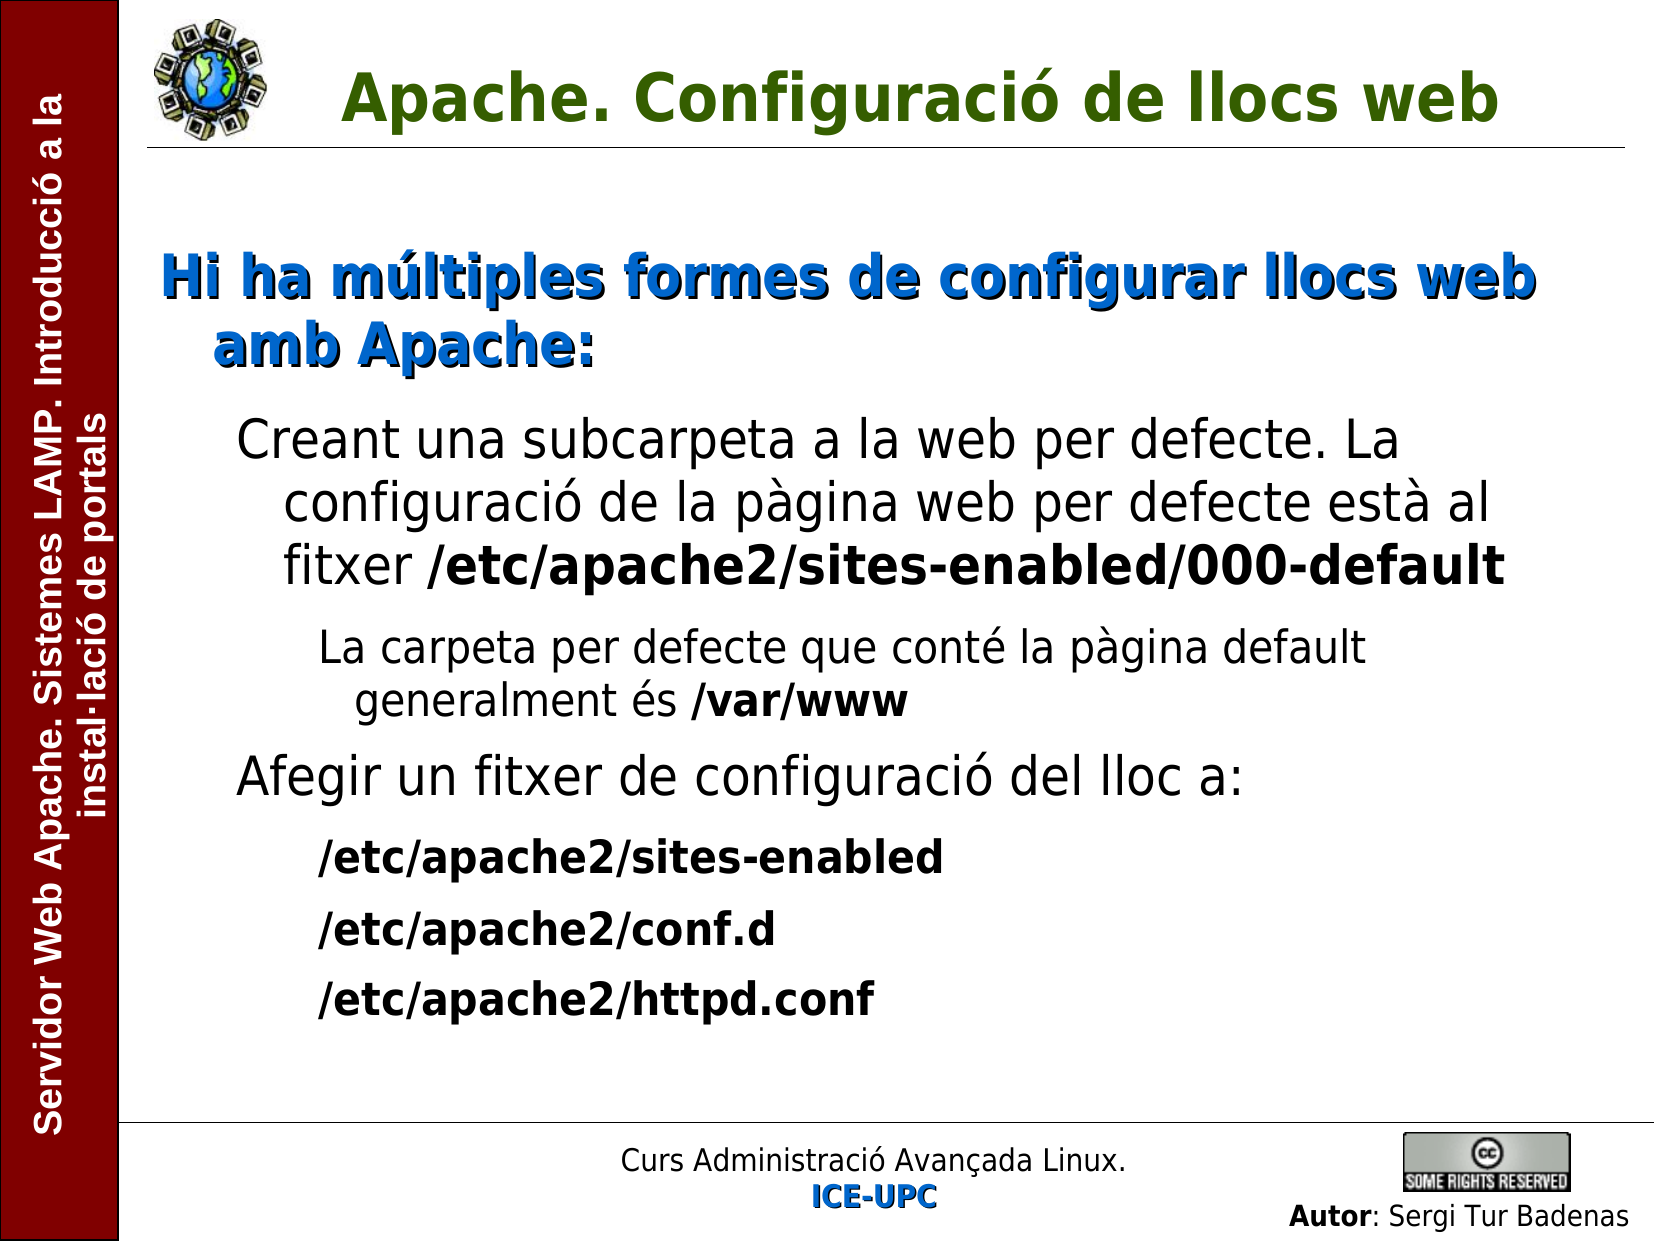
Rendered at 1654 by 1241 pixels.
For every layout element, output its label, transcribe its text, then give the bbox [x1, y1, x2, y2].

picture [1403, 1132, 1571, 1192]
title Apache. Configuració de llocs web [177, 56, 1654, 141]
list Hi ha múltiples formes de configurar llocs web amb Apache: Creant una subcarpeta a la web per defecte. La configuració de la pàgina web per defecte està al fitxer /etc/apache2/sites-enabled/000-default La carpeta per defecte que conté la pàgina default generalment és /var/www Afegir un fitxer de configuració del lloc a: /etc/apache2/sites-enabled /etc/apache2/conf.d /etc/apache2/httpd.conf [141, 242, 1630, 1078]
picture [154, 19, 268, 142]
